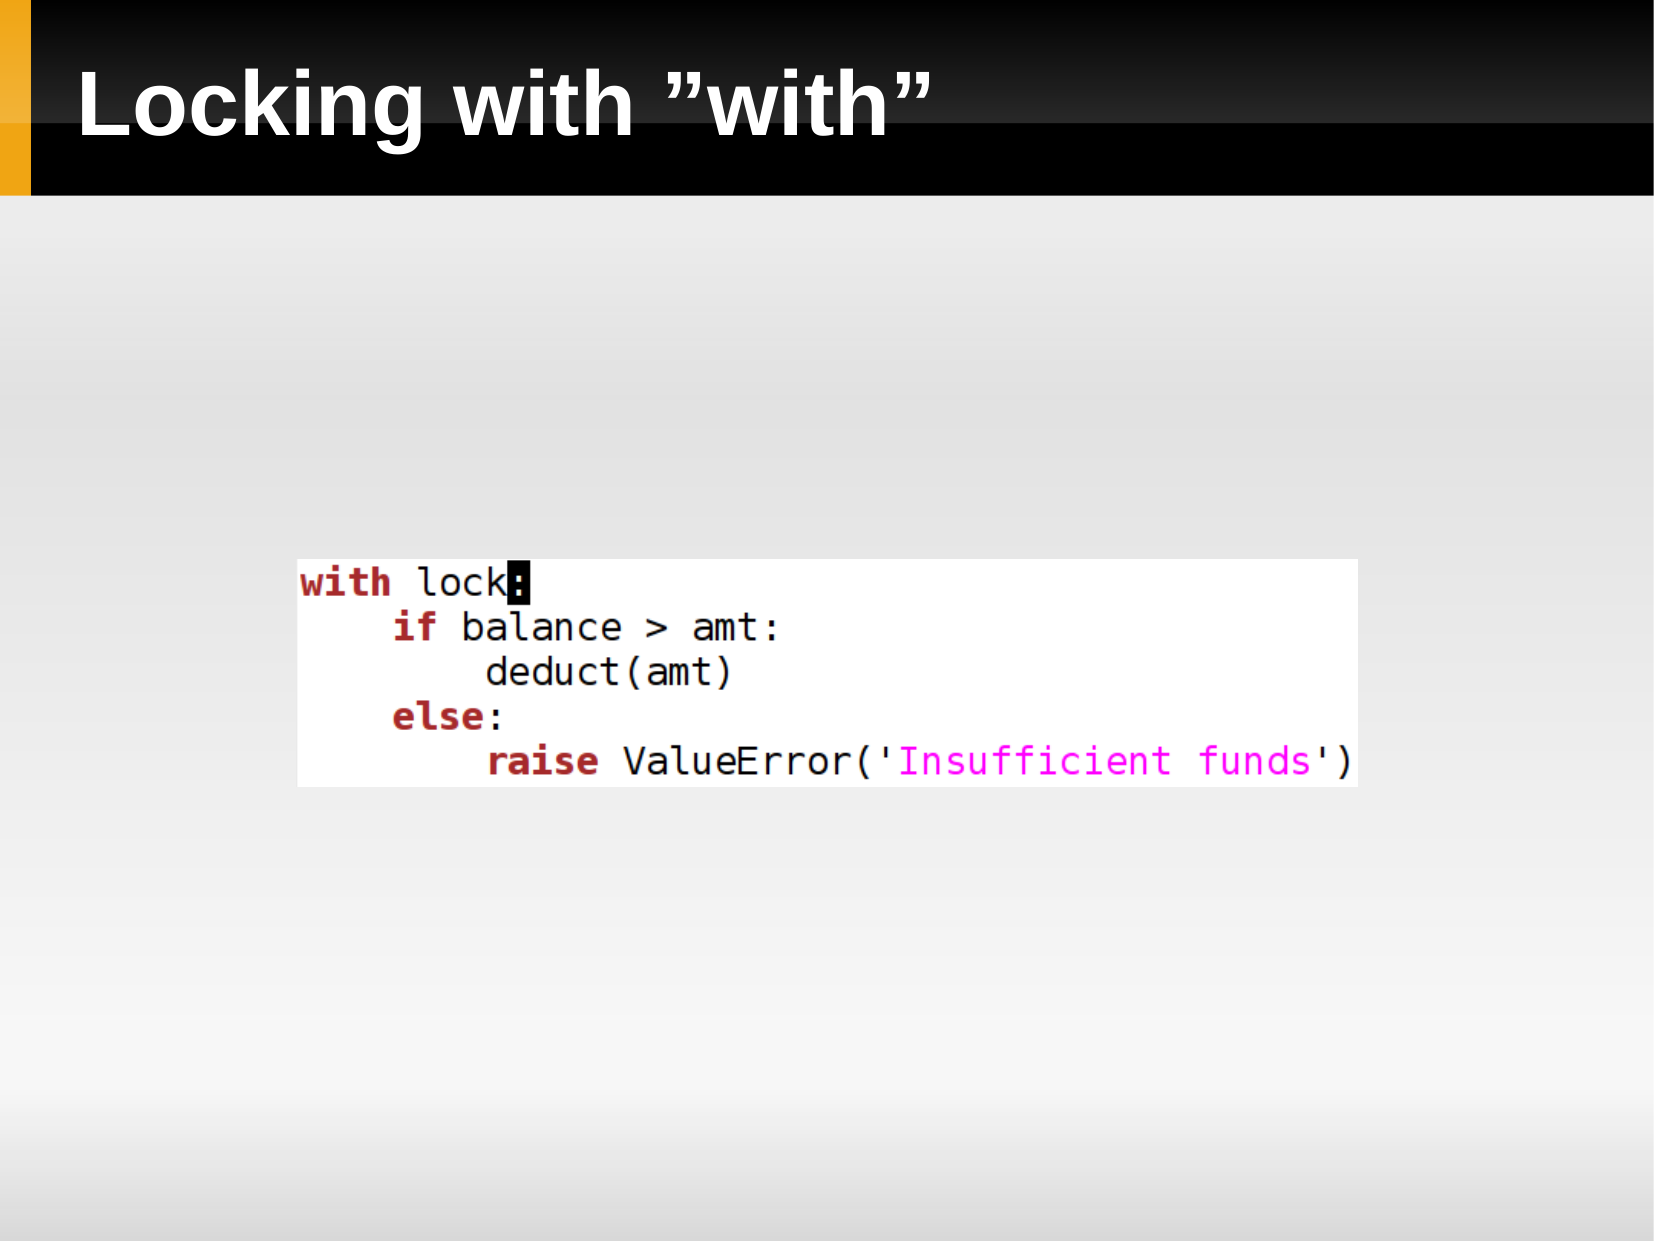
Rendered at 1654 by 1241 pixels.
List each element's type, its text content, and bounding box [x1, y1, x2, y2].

title Locking with ”with” [76, 0, 1565, 208]
picture [0, 0, 1654, 1241]
